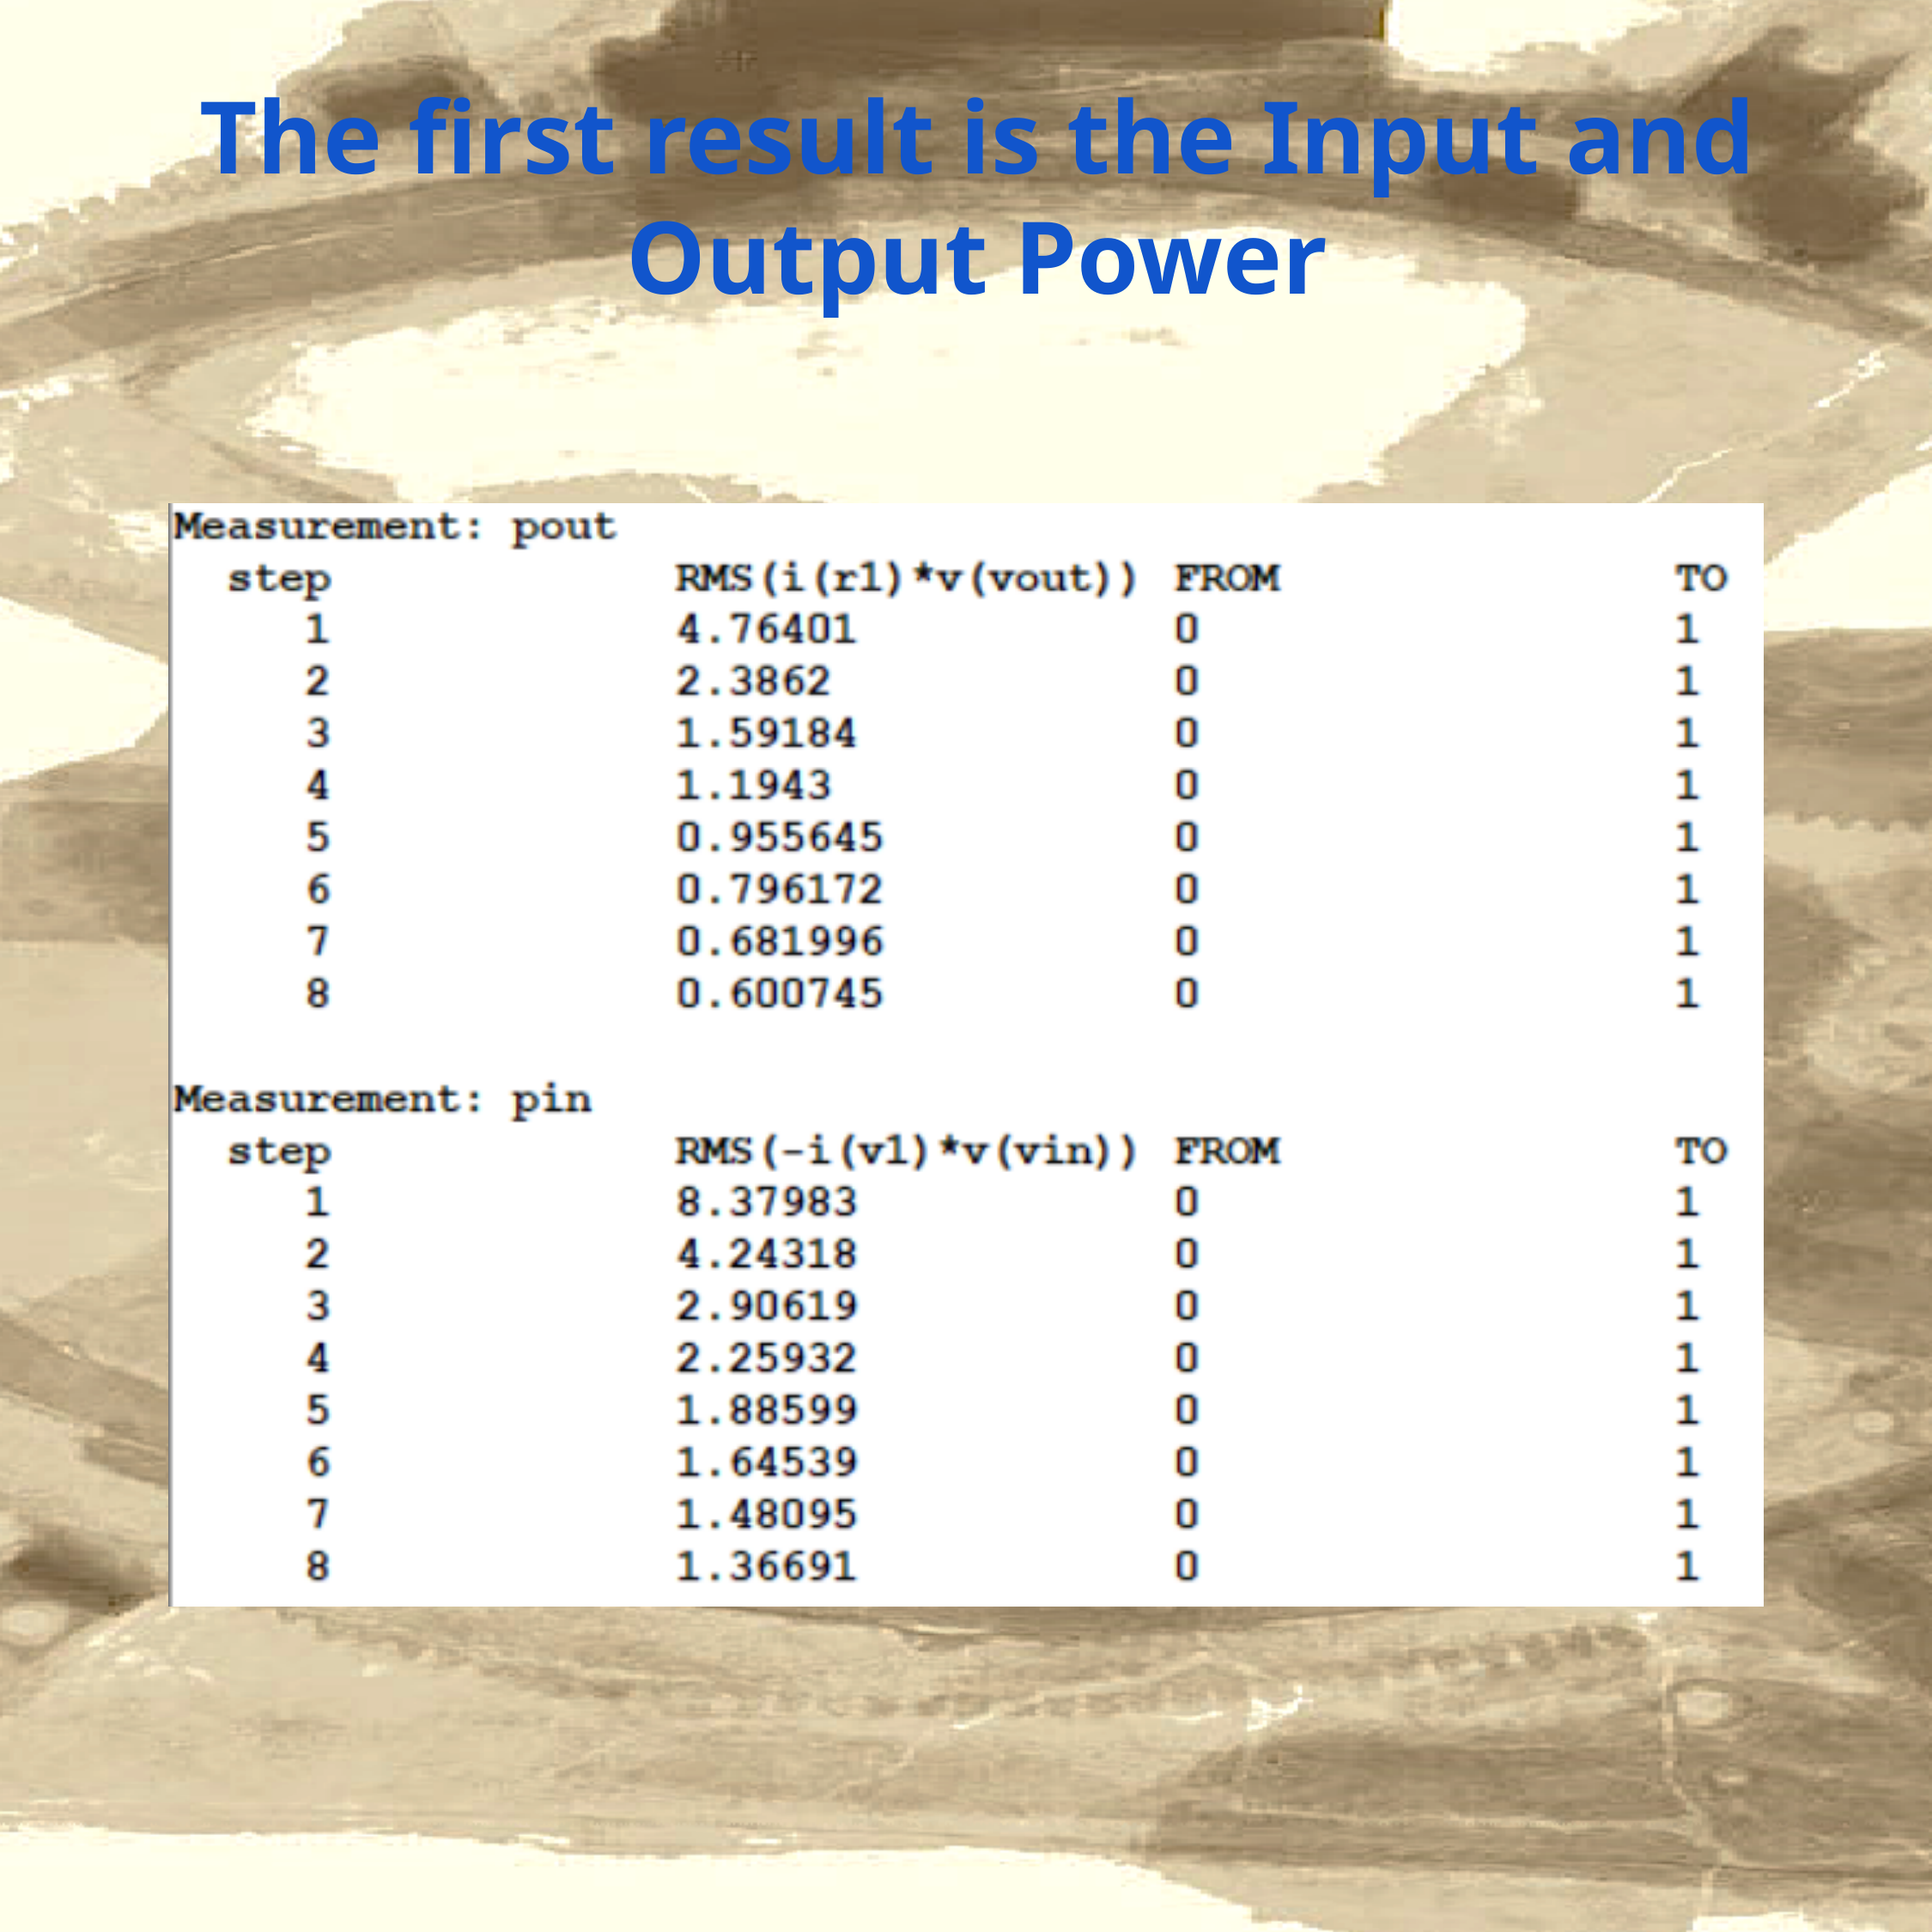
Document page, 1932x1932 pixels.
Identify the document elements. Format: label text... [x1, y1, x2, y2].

text_box The first result is the Input and Output Power [71, 60, 1884, 392]
picture [0, 0, 1932, 1932]
